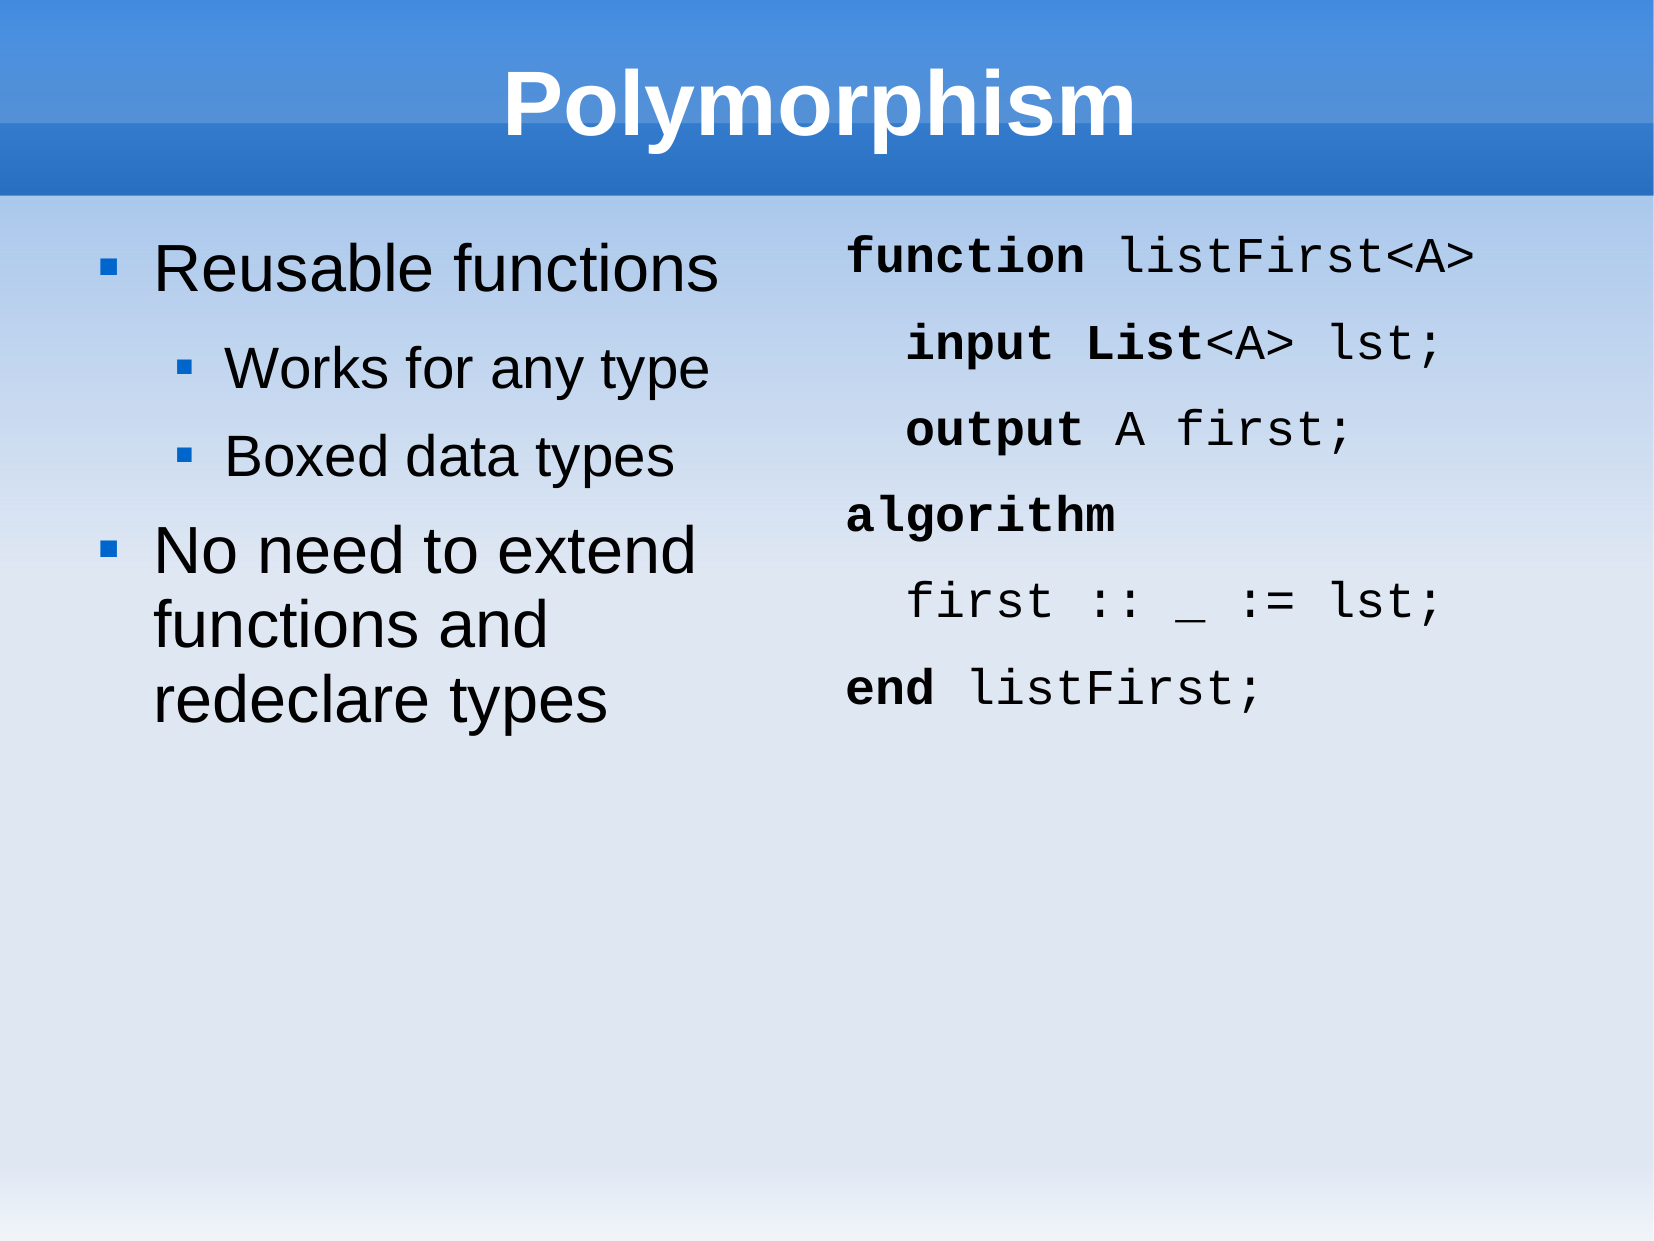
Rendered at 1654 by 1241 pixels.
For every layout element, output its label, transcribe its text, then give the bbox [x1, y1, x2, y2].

picture [0, 0, 1654, 1241]
title Polymorphism [76, 0, 1565, 208]
list Reusable functions Works for any type Boxed data types No need to extend functions and redeclare types [82, 231, 809, 1050]
list function listFirst<A> input List<A> lst; output A first; algorithm first :: _ := lst; end listFirst; [845, 231, 1572, 1035]
